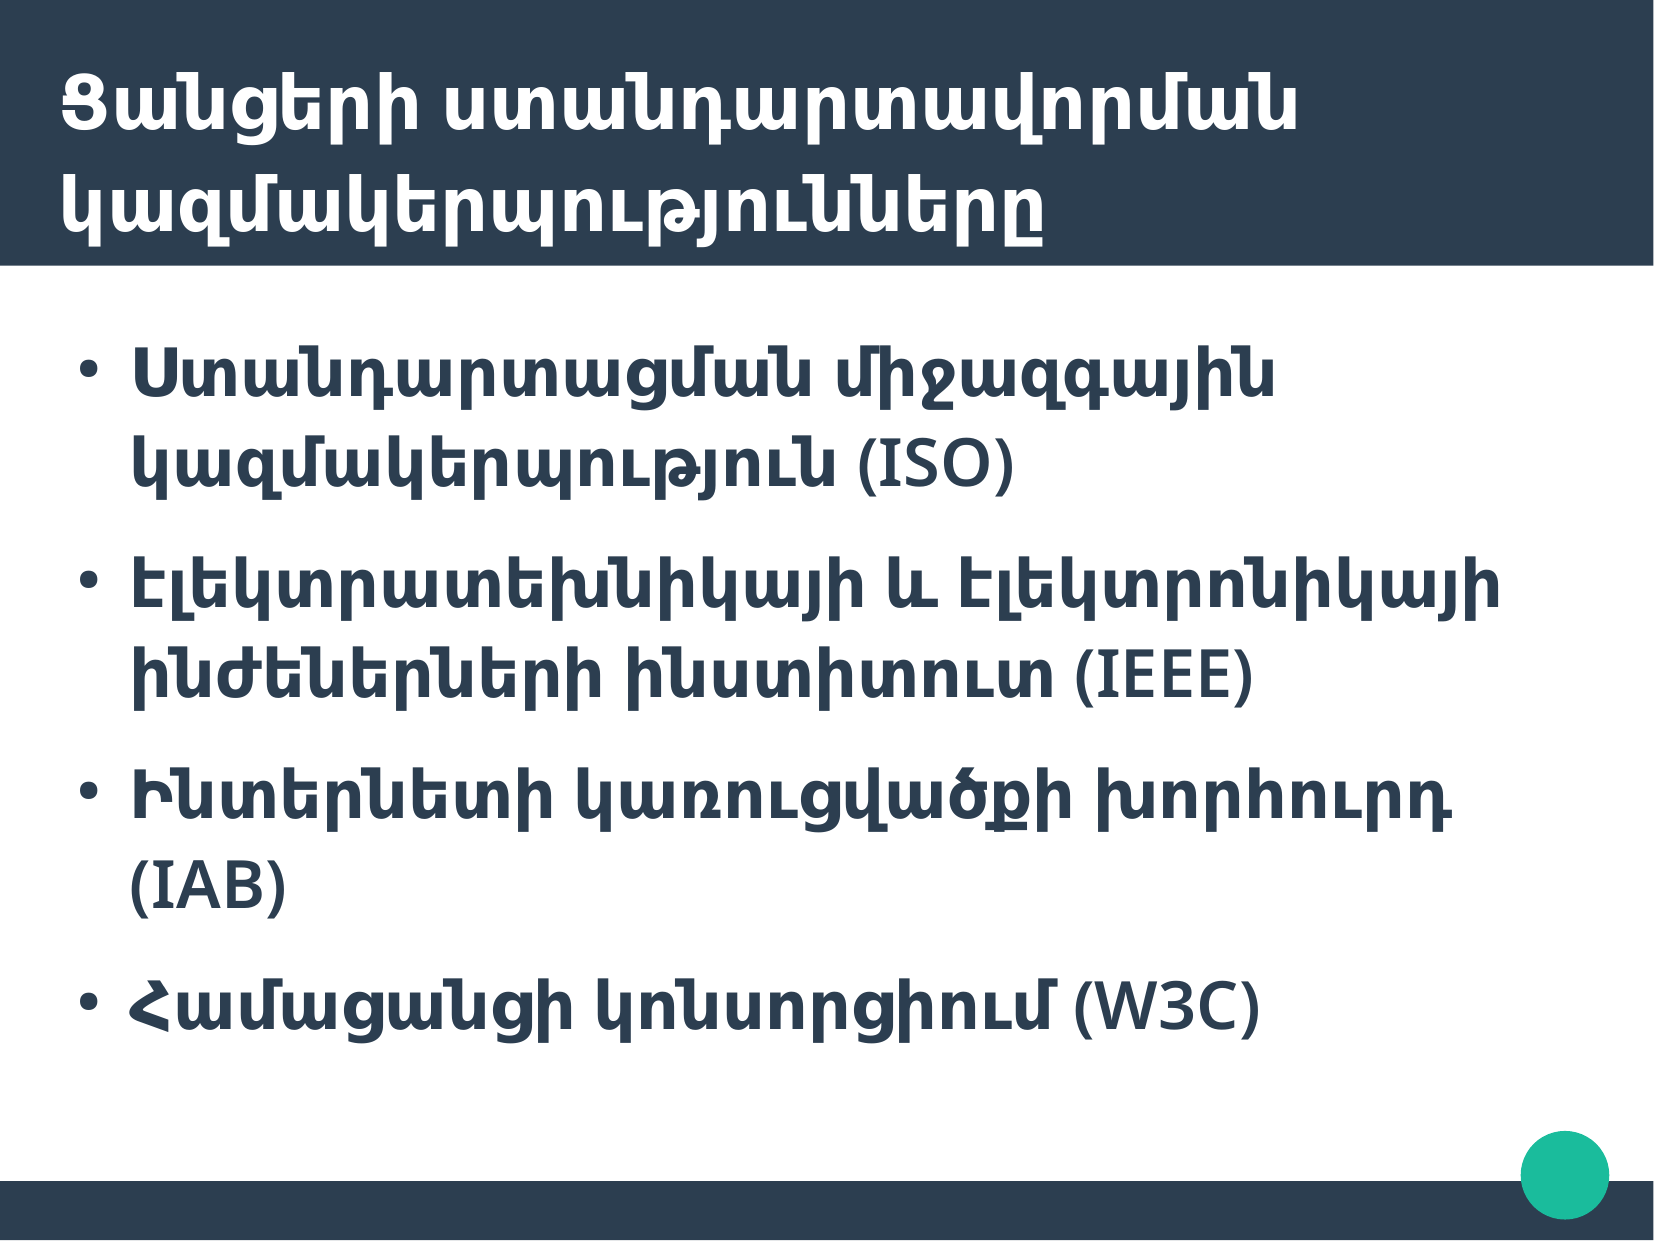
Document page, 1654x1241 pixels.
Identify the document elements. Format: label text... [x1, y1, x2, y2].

title Ցանցերի ստանդարտավորման կազմակերպությունները [59, 49, 1595, 207]
list Ստանդարտացման միջազգային կազմակերպություն (ISO) էլեկտրատեխնիկայի և էլեկտրոնիկայի ինժեներների ինստիտուտ (IEEE) Ինտերնետի կառուցվածքի խորհուրդ (IAB) Համացանցի կոնսորցիում (W3C) [59, 324, 1595, 1152]
